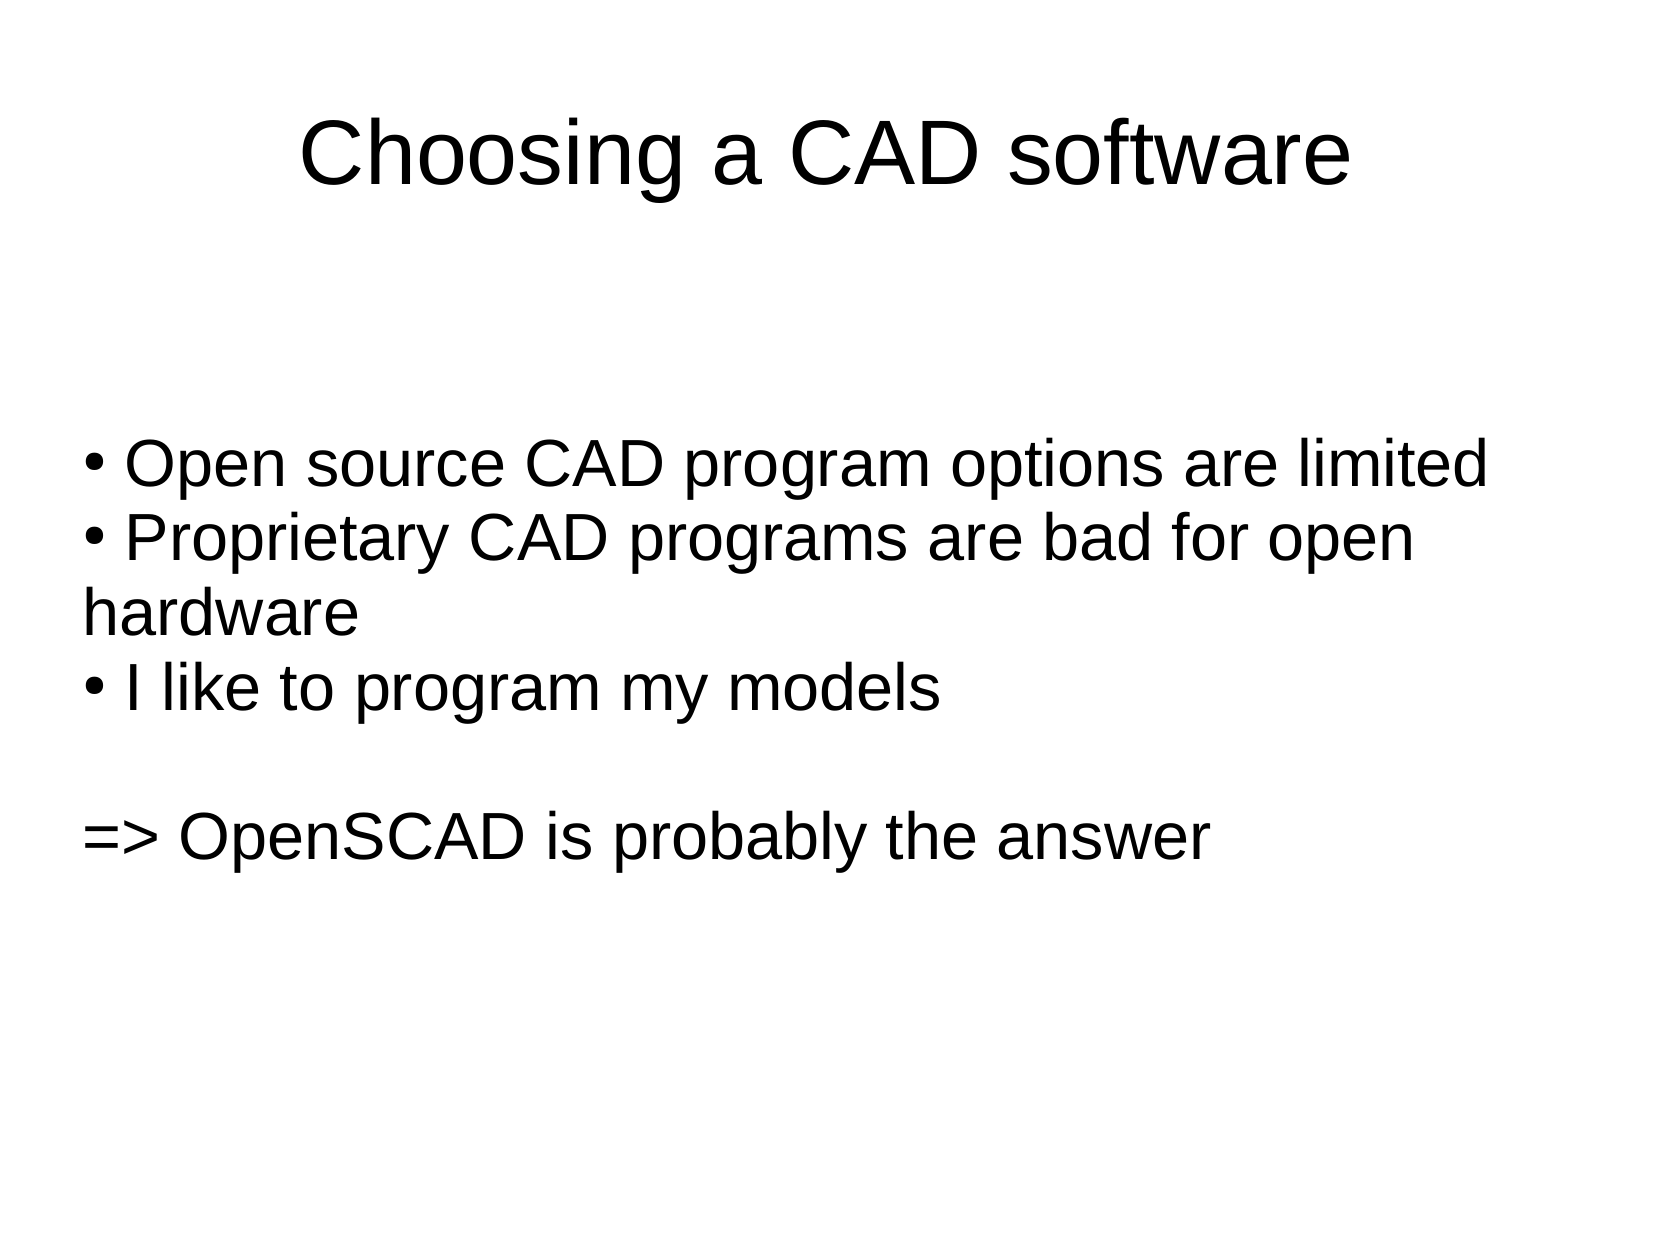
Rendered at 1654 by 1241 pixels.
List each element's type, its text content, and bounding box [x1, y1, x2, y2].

subtitle Open source CAD program options are limited Proprietary CAD programs are bad for open hardware I like to program my models => OpenSCAD is probably the answer [82, 290, 1571, 1010]
title Choosing a CAD software [82, 49, 1571, 257]
